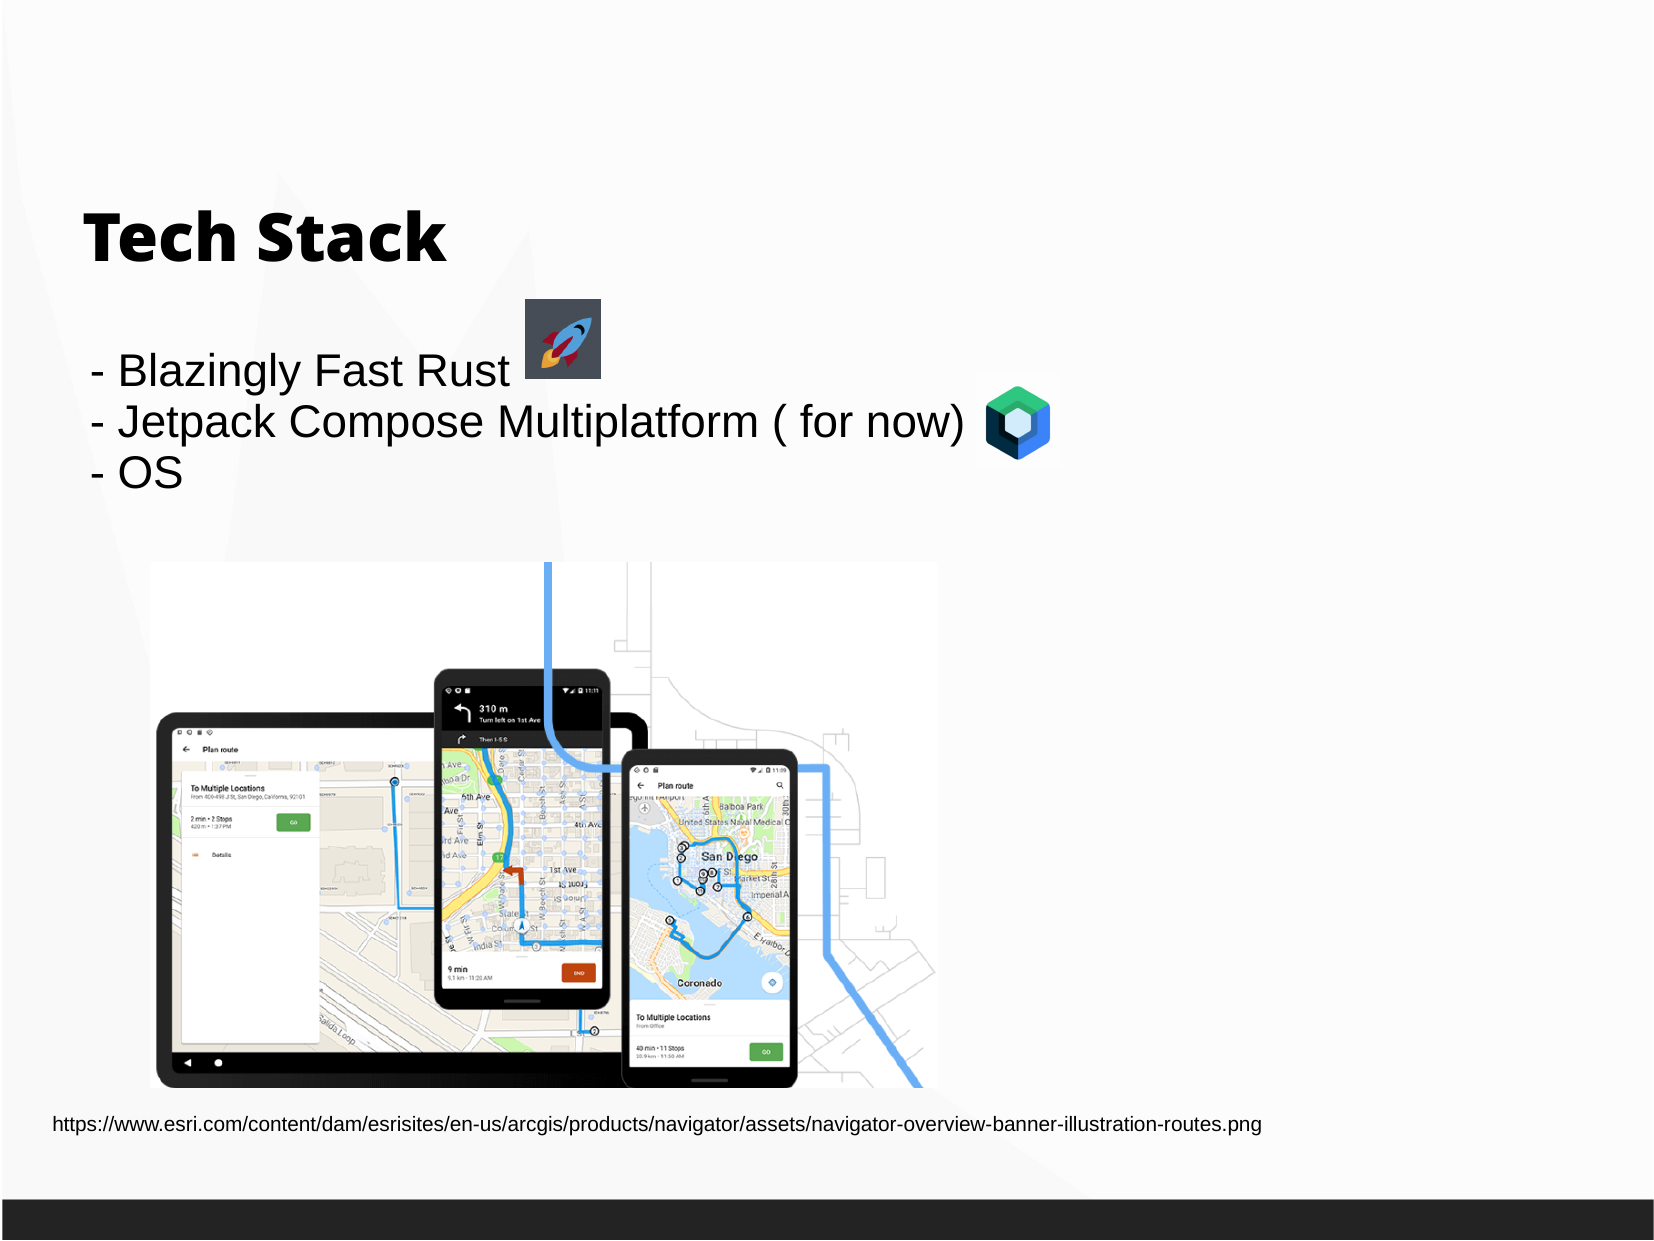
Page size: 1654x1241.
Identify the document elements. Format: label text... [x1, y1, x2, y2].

title Tech Stack [82, 139, 1571, 332]
text_box - Blazingly Fast Rust - Jetpack Compose Multiplatform ( for now) - OS [75, 337, 981, 507]
picture [2, 0, 1654, 1241]
text_box https://www.esri.com/content/dam/esrisites/en-us/arcgis/products/navigator/assets/navigator-overview-banner-illustration-routes.png [37, 1105, 1438, 1201]
